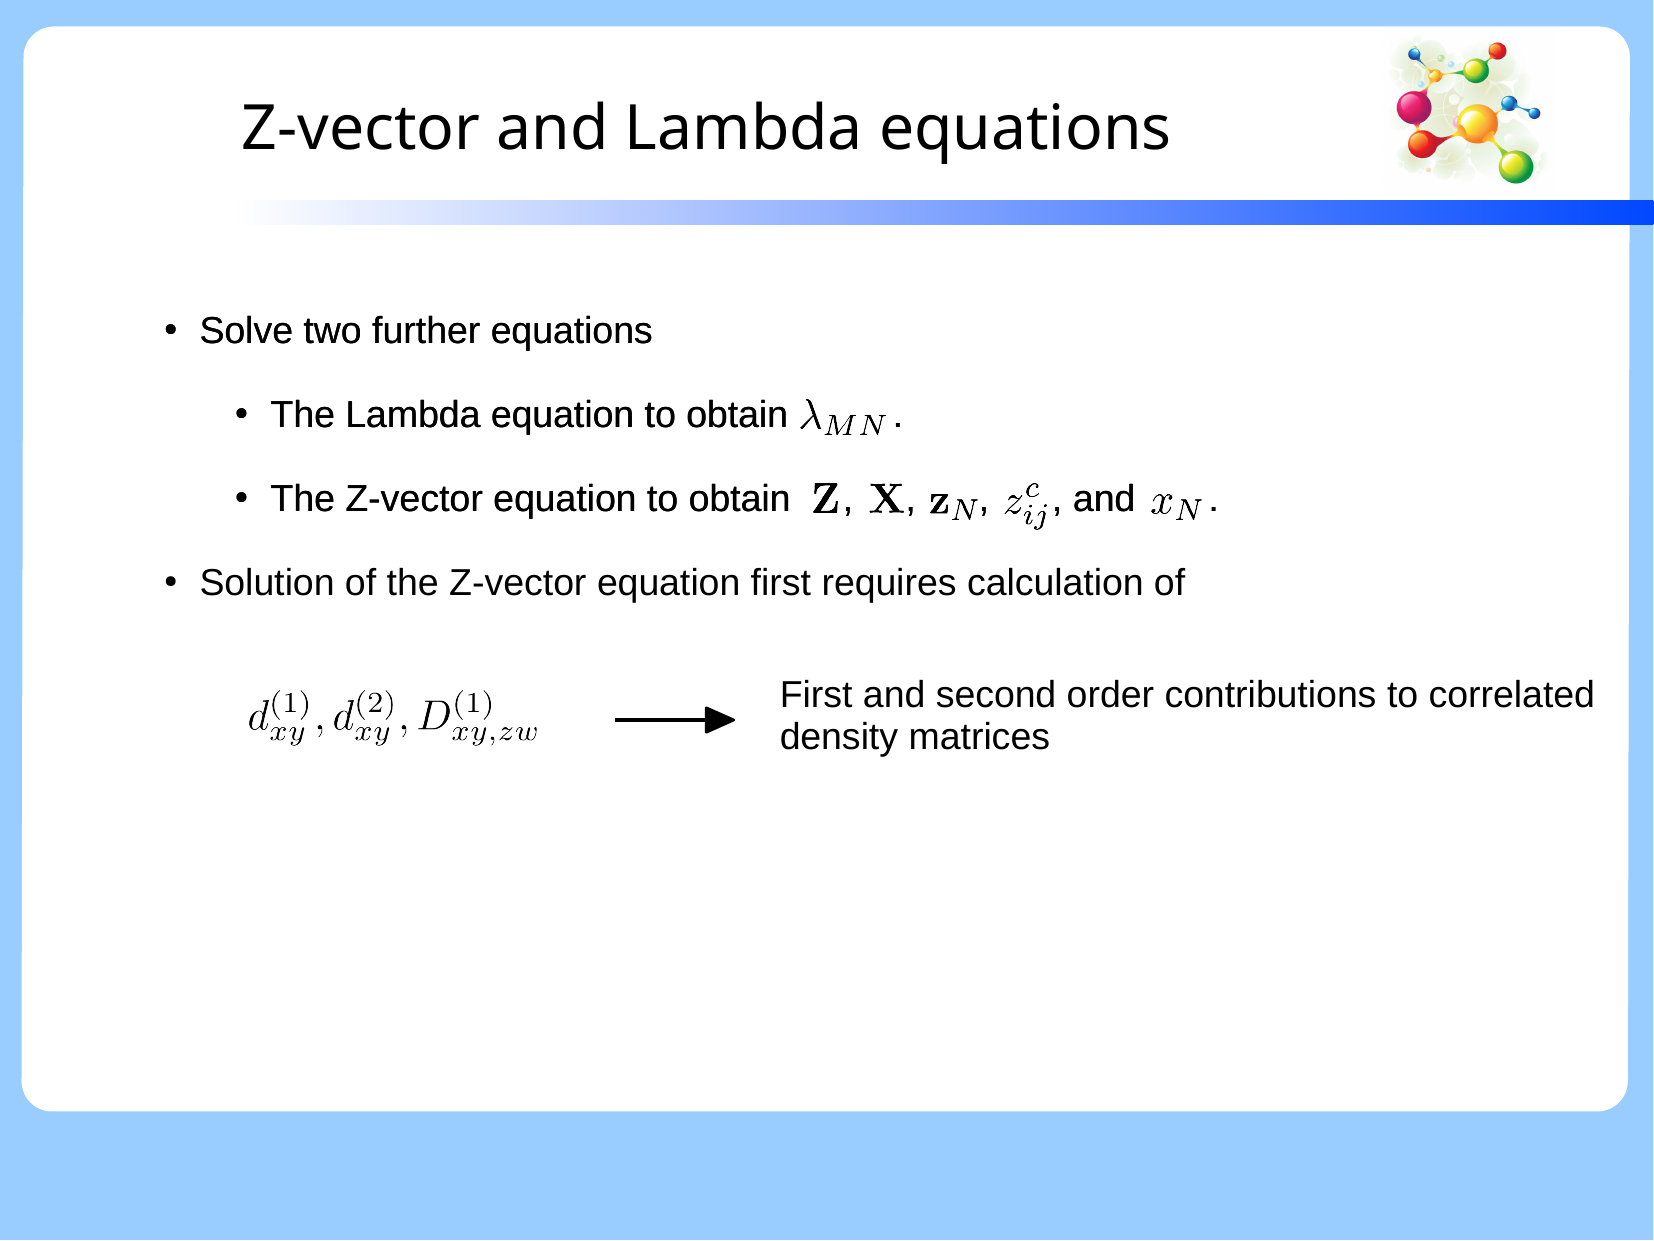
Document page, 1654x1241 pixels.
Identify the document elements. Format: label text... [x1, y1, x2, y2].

picture [1004, 483, 1047, 530]
picture [249, 690, 537, 746]
picture [1151, 494, 1202, 520]
table_cell [956, 201, 961, 224]
picture [813, 483, 838, 513]
title Z-vector and Lambda equations [82, 49, 1332, 201]
text_box Solve two further equations The Lambda equation to obtain . The Z-vector equation to obtain , , , , and . [149, 302, 1479, 612]
picture [930, 494, 978, 520]
picture [1382, 29, 1556, 195]
table_cell [873, 201, 877, 224]
picture [800, 399, 886, 436]
text_box First and second order contributions to correlated density matrices [765, 666, 1654, 766]
picture [869, 483, 904, 513]
